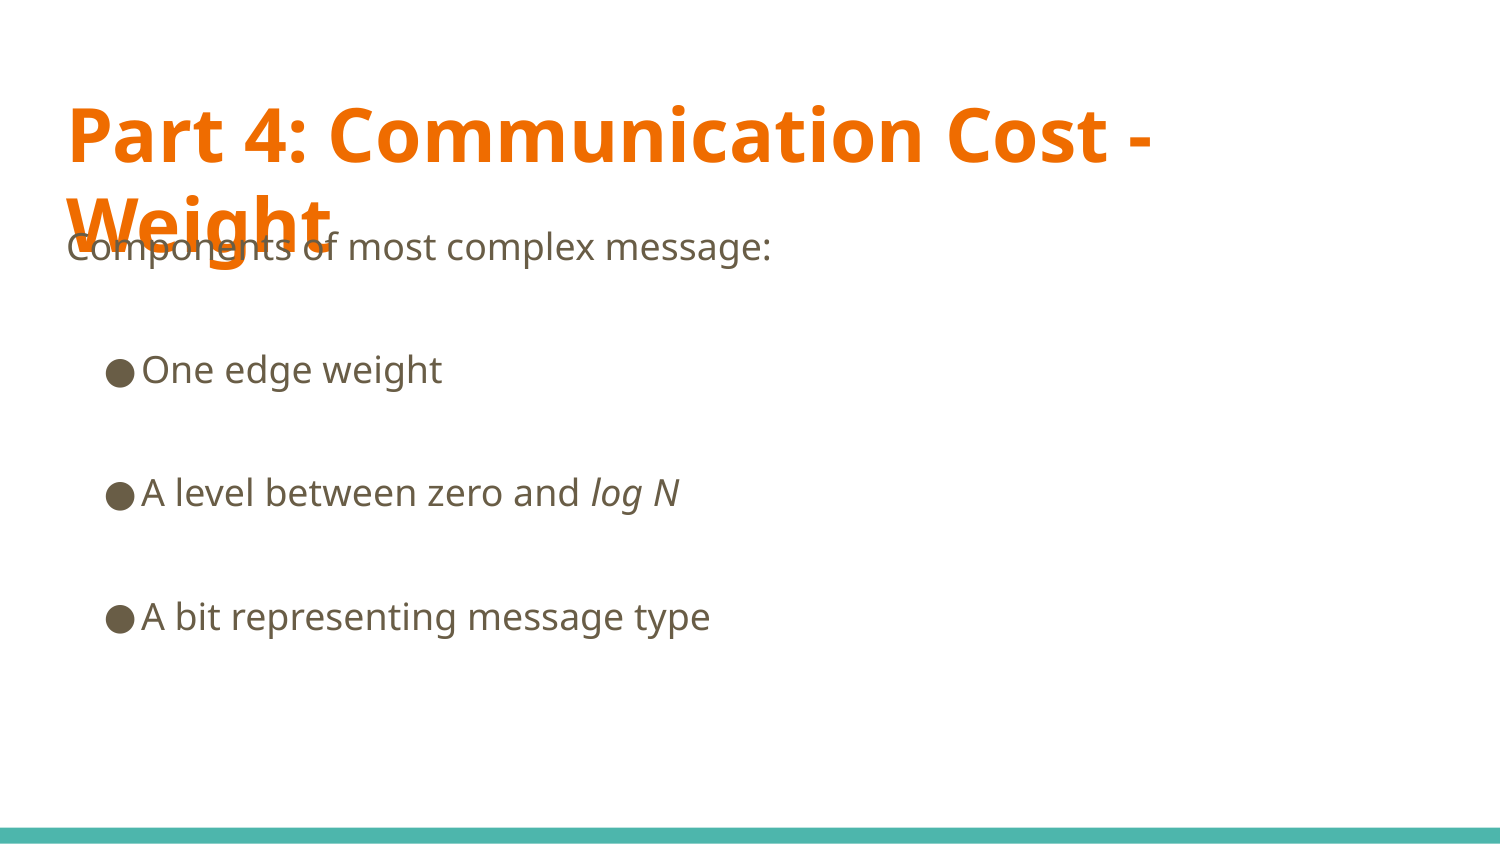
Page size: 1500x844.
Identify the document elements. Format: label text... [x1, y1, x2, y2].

list Components of most complex message: One edge weight A level between zero and log N A bit representing message type [51, 207, 1449, 750]
title Part 4: Communication Cost - Weight [51, 72, 1449, 189]
